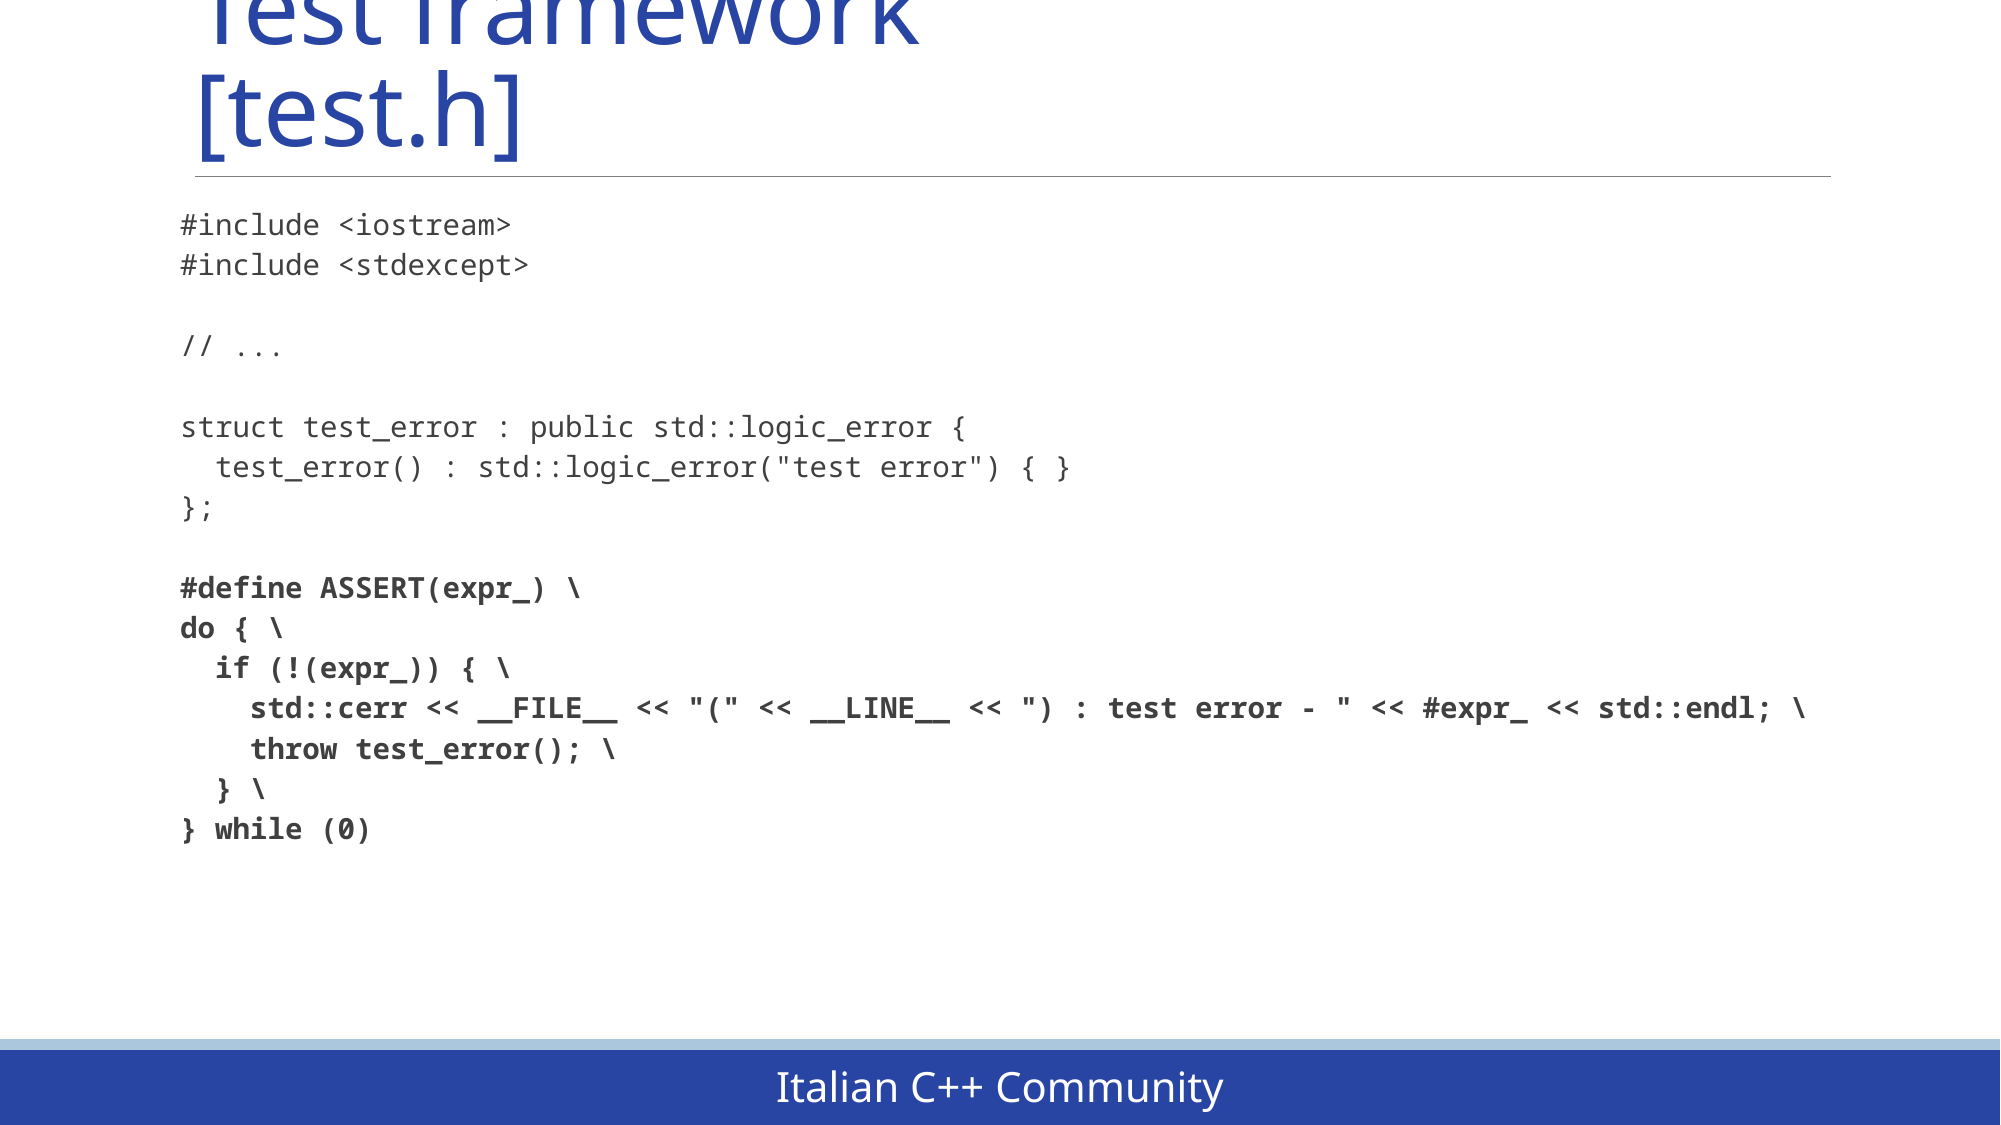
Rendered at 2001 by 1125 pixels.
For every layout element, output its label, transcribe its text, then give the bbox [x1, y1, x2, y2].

list #include <iostream> #include <stdexcept> // ... struct test_error : public std::logic_error { test_error() : std::logic_error("test error") { } }; #define ASSERT(expr_) \ do { \ if (!(expr_)) { \ std::cerr << __FILE__ << "(" << __LINE__ << ") : test error - " << #expr_ << std::endl; \ throw test_error(); \ } \ } while (0) [179, 202, 1830, 1011]
title Test framework [test.h] [179, 2, 1830, 175]
